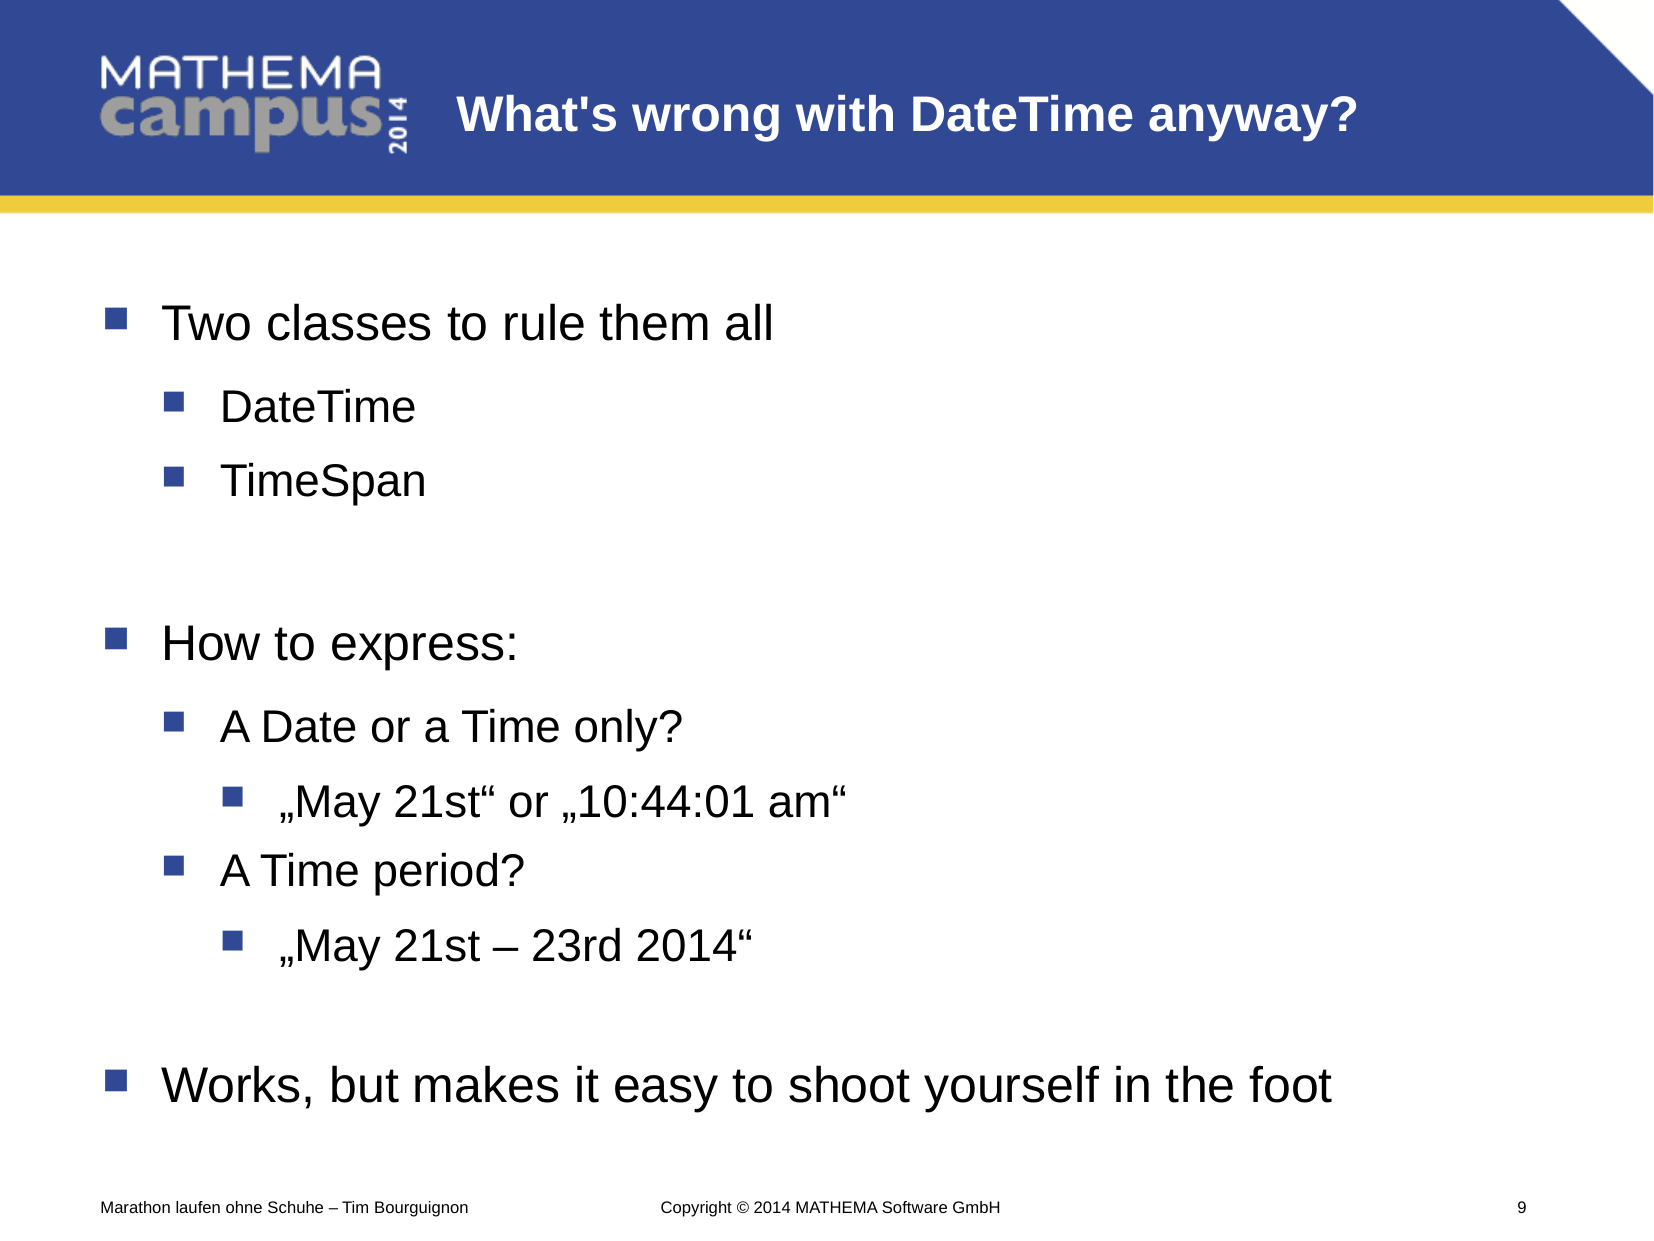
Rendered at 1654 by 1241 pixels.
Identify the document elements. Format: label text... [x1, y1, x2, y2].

title What's wrong with DateTime anyway? [456, 68, 1528, 160]
list Two classes to rule them all DateTime TimeSpan How to express: A Date or a Time only? „May 21st“ or „10:44:01 am“ A Time period? „May 21st – 23rd 2014“ Works, but makes it easy to shoot yourself in the foot [101, 295, 1528, 1139]
picture [0, 0, 1654, 217]
